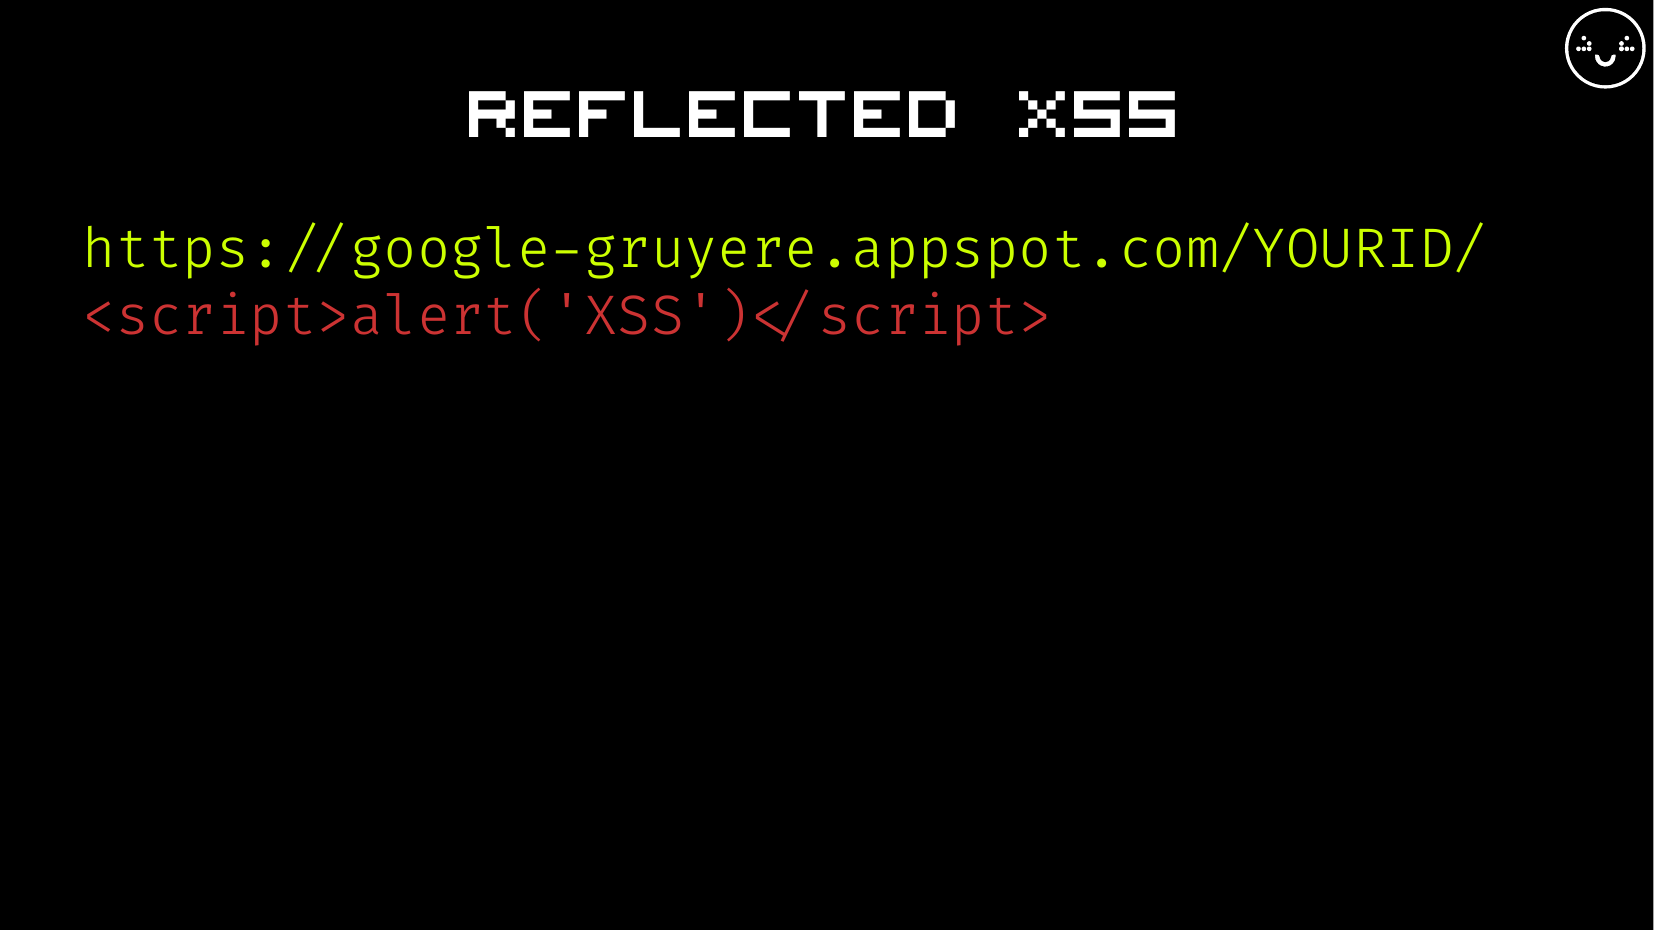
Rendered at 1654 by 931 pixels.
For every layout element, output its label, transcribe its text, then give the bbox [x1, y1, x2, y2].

title Reflected xss [82, 37, 1571, 193]
list https://google-gruyere.appspot.com/YOURID/ <script>alert('XSS')</script> [82, 217, 1571, 758]
